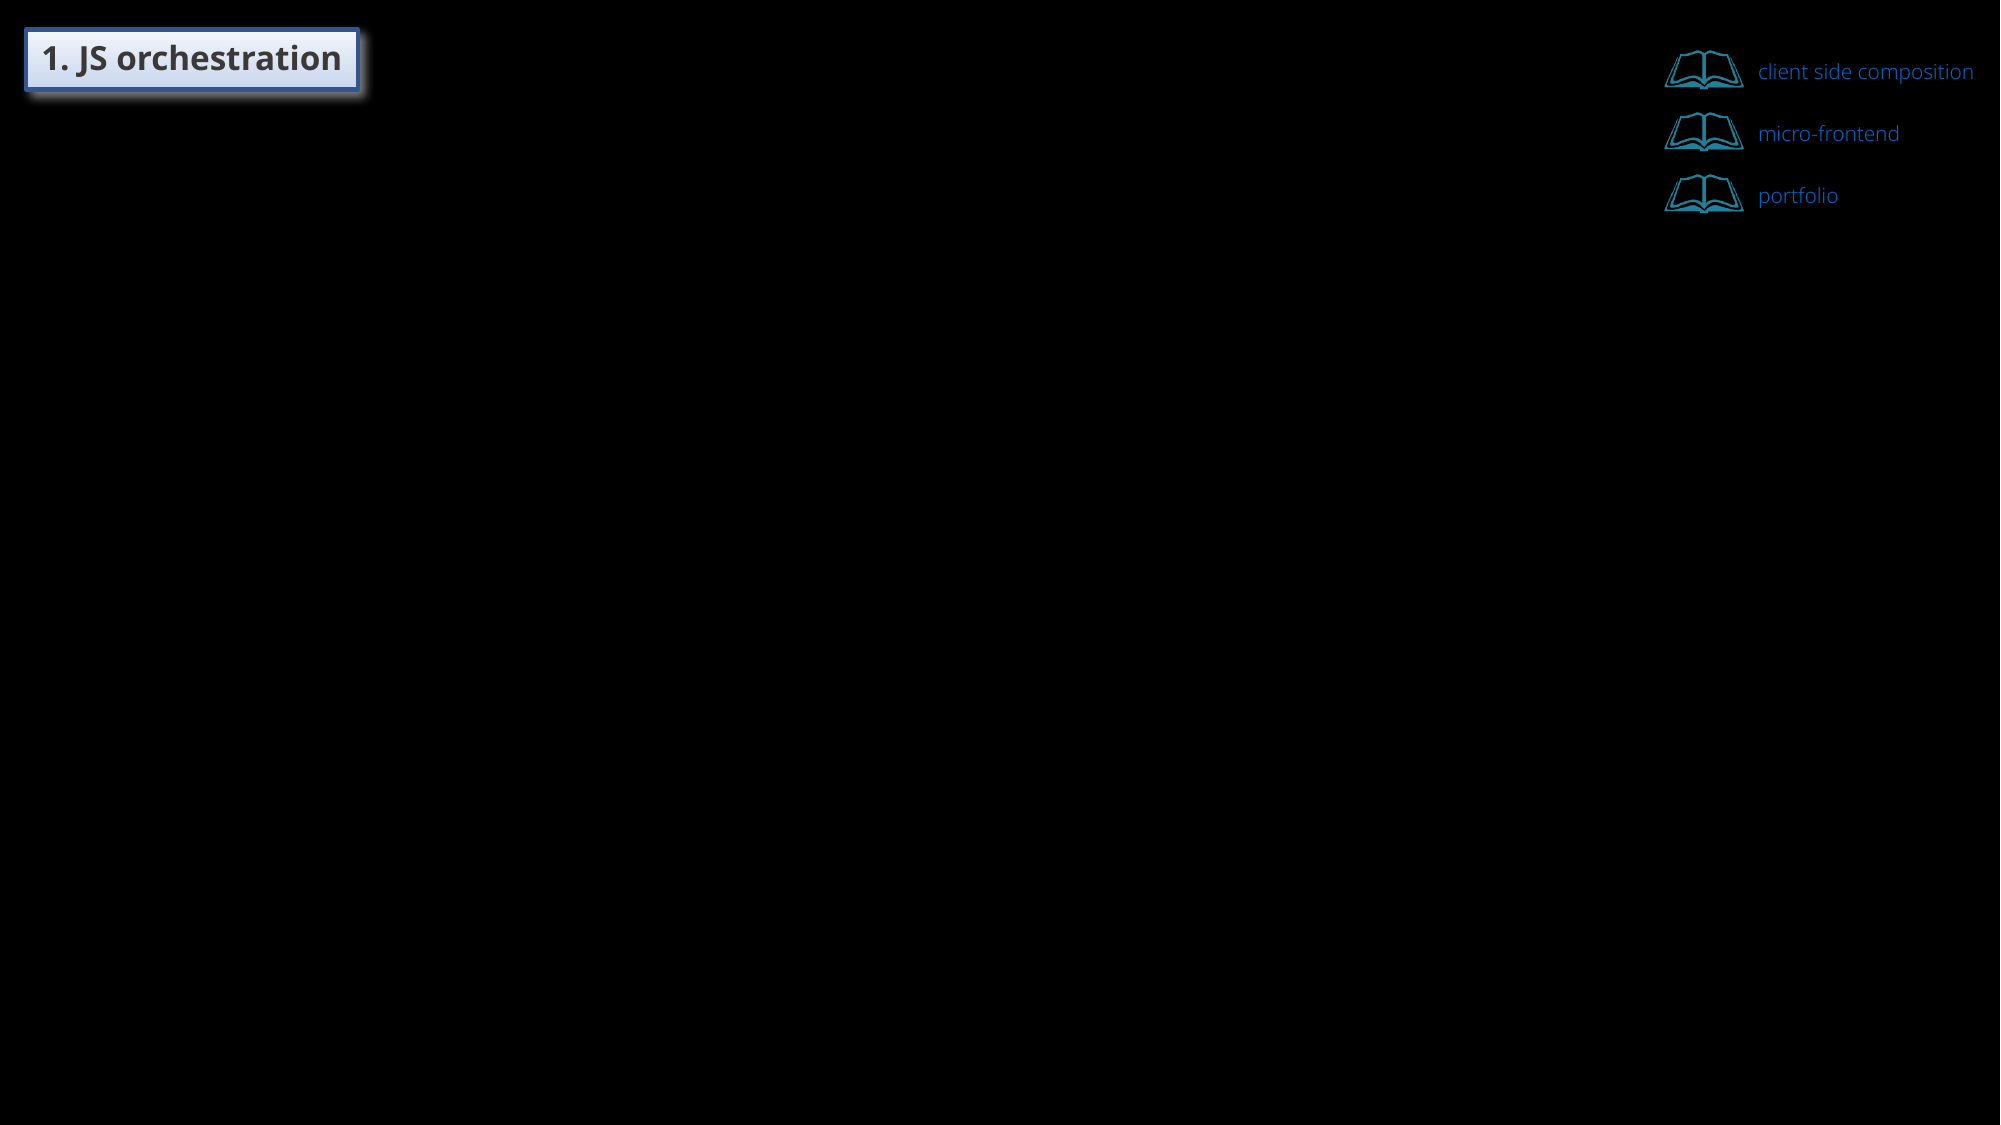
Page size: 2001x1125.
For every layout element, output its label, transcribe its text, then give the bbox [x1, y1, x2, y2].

text_box micro-frontend [1743, 113, 1915, 157]
picture [1662, 172, 1744, 216]
title 1. JS orchestration [29, 29, 355, 90]
text_box portfolio [1743, 175, 1854, 219]
picture [1662, 110, 1744, 154]
text_box client side composition [1743, 51, 1989, 95]
picture [1662, 48, 1744, 92]
